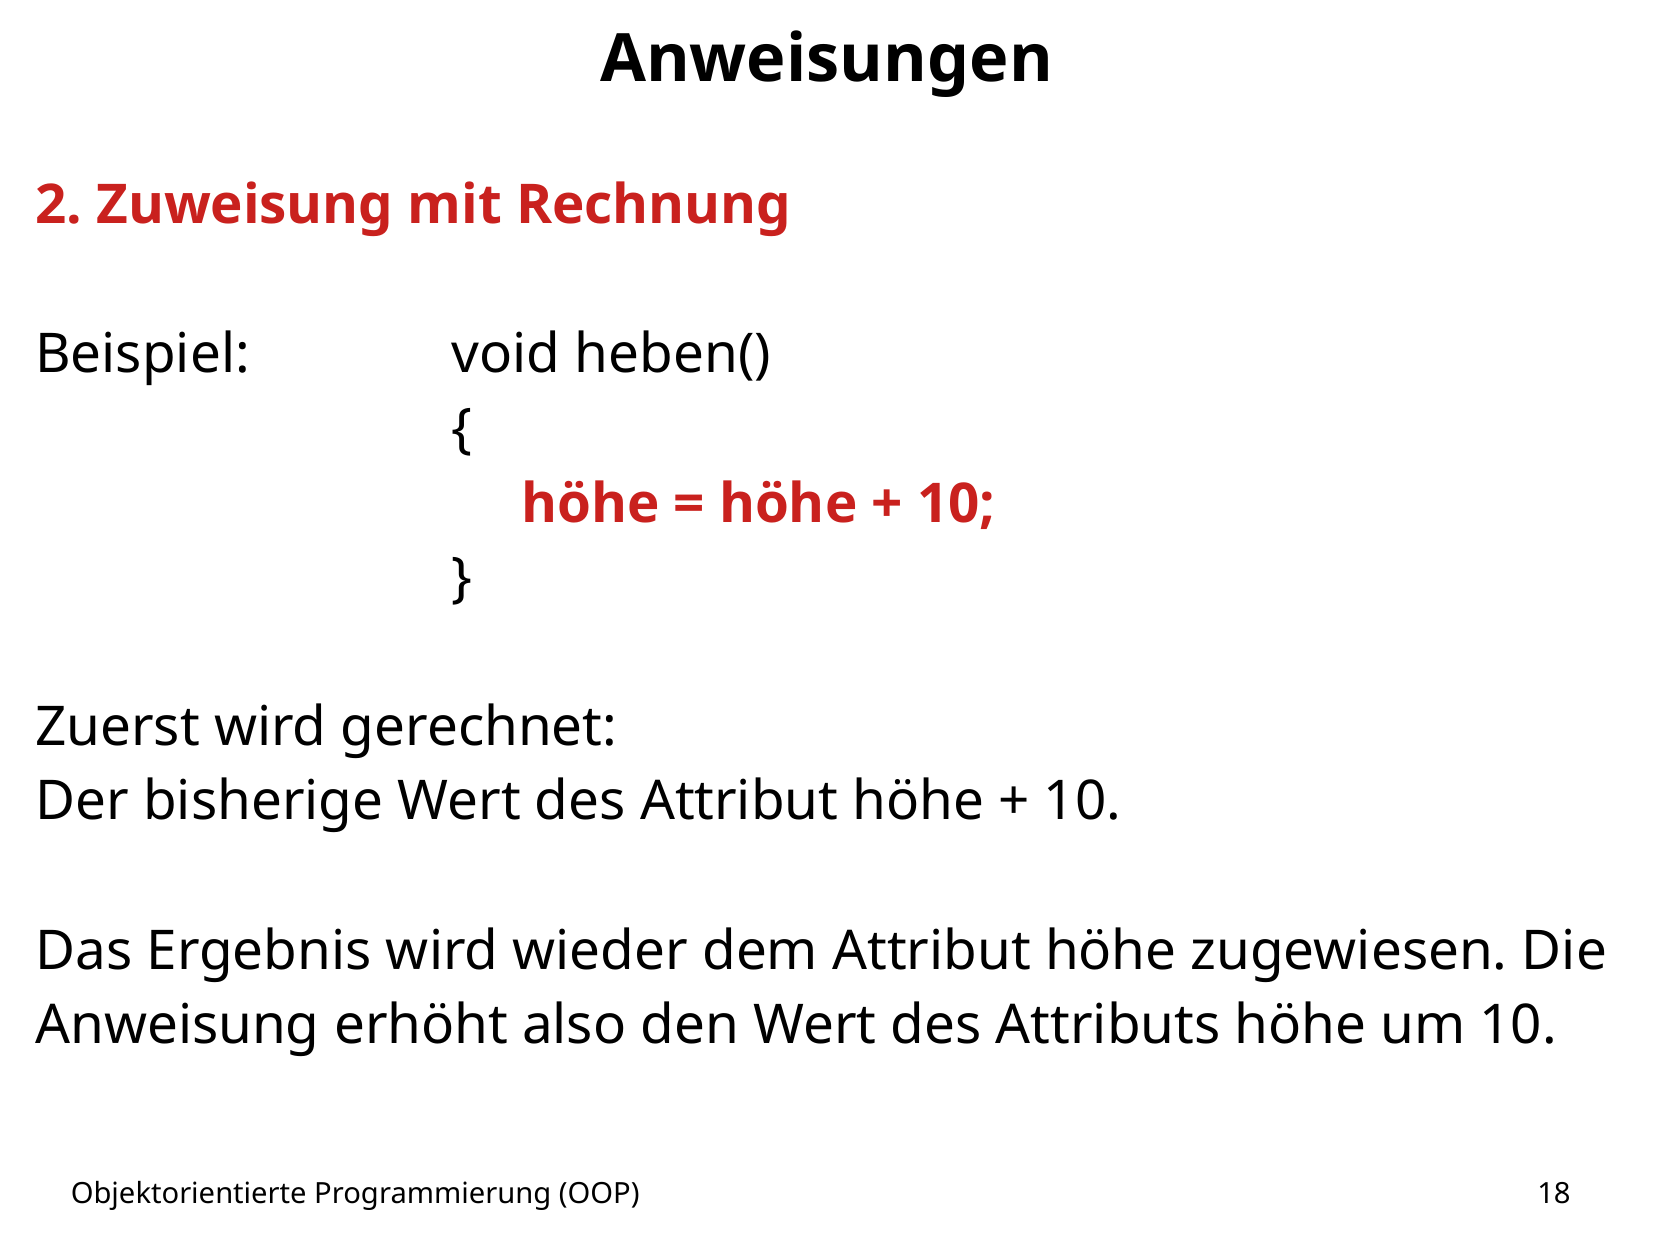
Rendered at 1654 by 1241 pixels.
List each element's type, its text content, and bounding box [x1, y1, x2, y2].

title Anweisungen [0, 5, 1654, 107]
list 2. Zuweisung mit Rechnung Beispiel: void heben() { höhe = höhe + 10; } Zuerst wird gerechnet: Der bisherige Wert des Attribut höhe + 10. Das Ergebnis wird wieder dem Attribut höhe zugewiesen. Die Anweisung erhöht also den Wert des Attributs höhe um 10. [35, 165, 1619, 1158]
